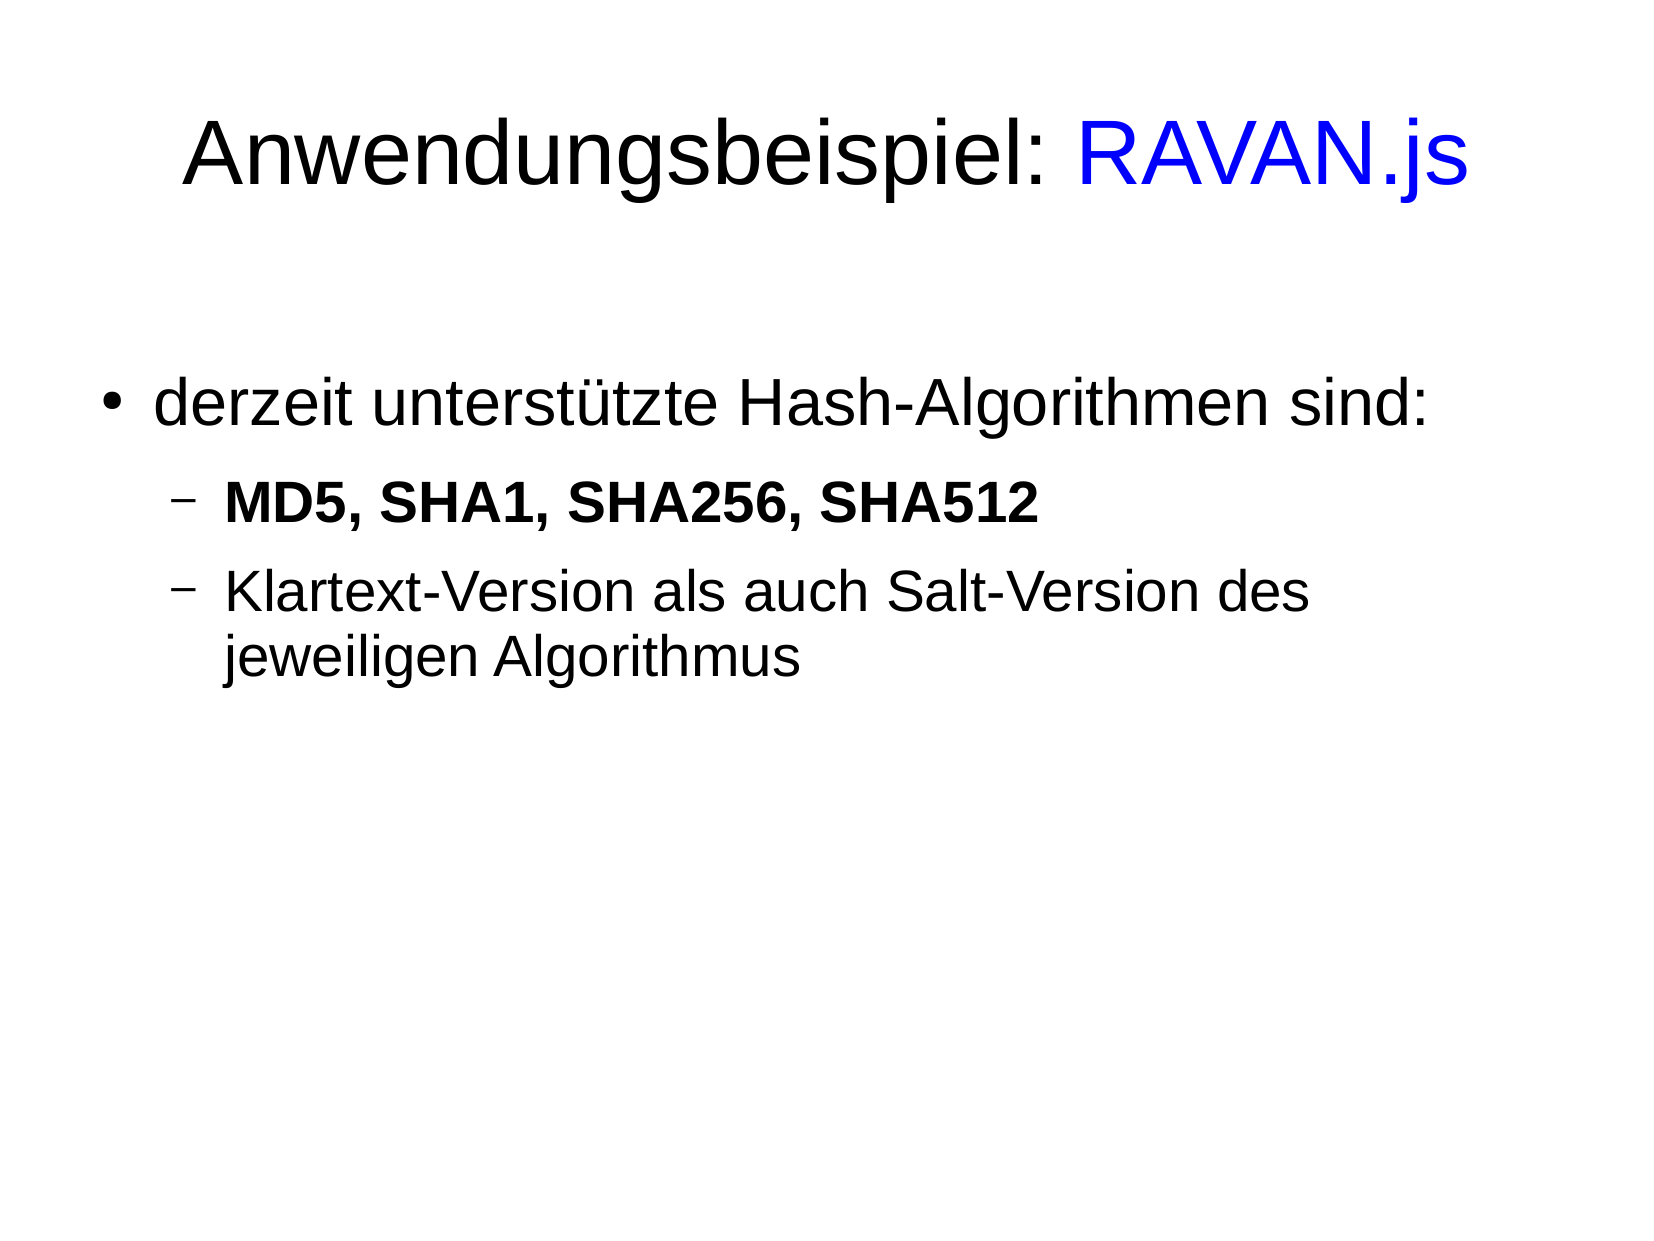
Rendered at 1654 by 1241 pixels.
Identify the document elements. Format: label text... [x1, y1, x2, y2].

list derzeit unterstützte Hash-Algorithmen sind: MD5, SHA1, SHA256, SHA512 Klartext-Version als auch Salt-Version des jeweiligen Algorithmus [82, 261, 1571, 1146]
title Anwendungsbeispiel: RAVAN.js [82, 49, 1571, 257]
